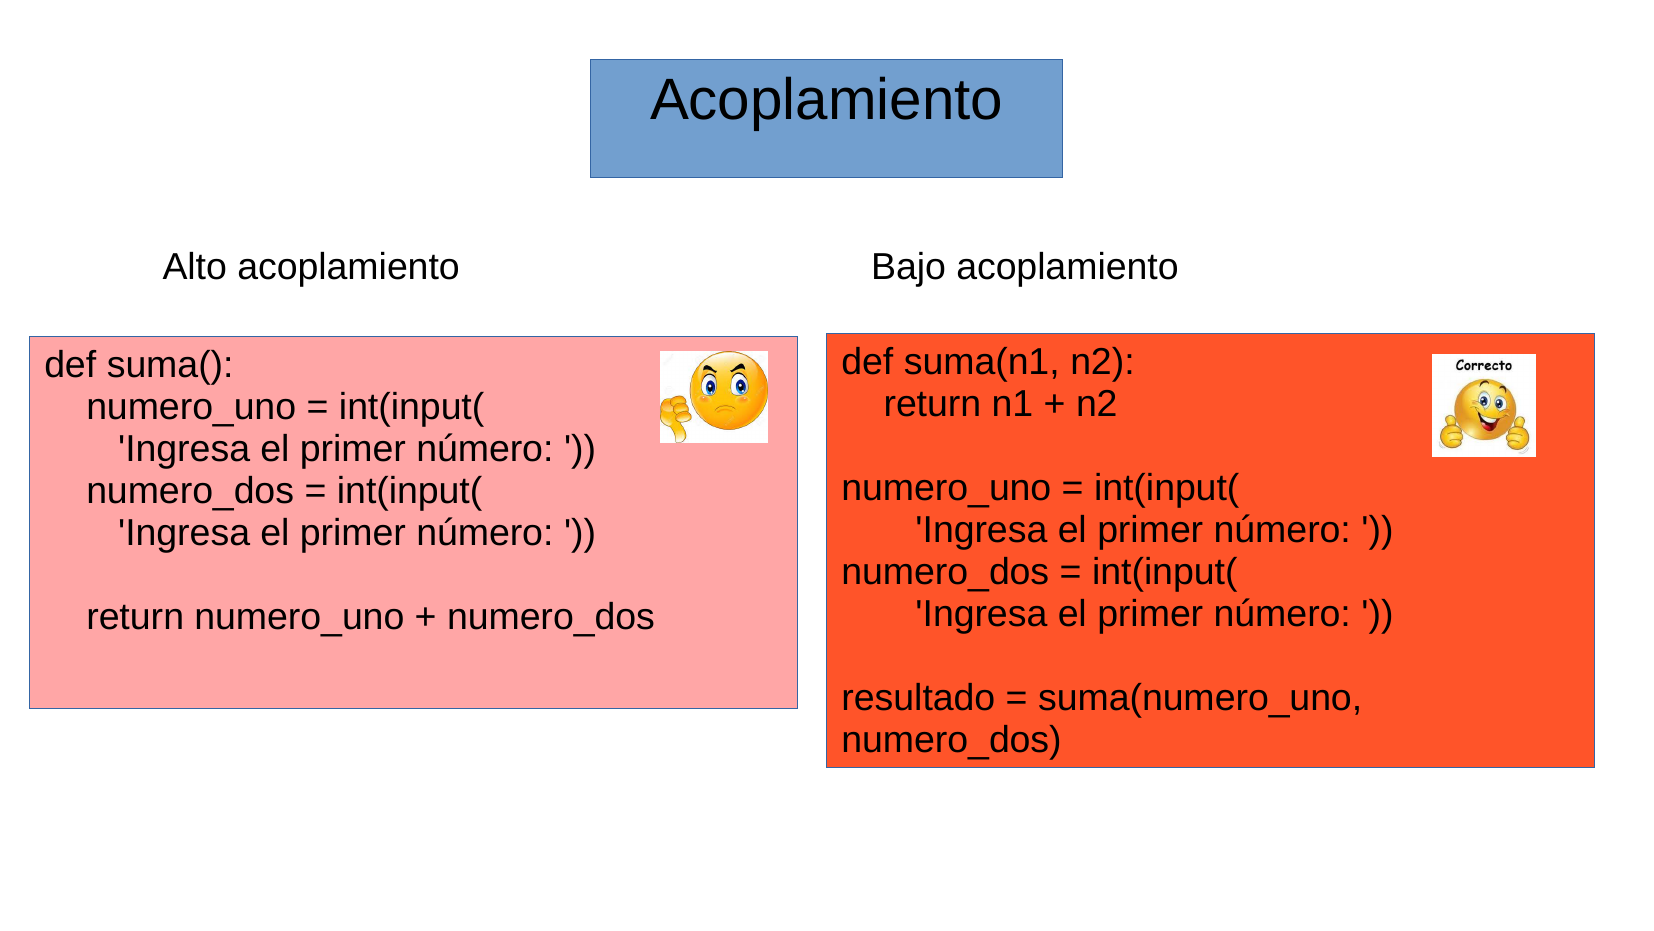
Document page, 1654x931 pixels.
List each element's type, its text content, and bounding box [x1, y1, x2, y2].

picture [660, 351, 768, 443]
text_box def suma(n1, n2): return n1 + n2 numero_uno = int(input( 'Ingresa el primer número: ')) numero_dos = int(input( 'Ingresa el primer número: ')) resultado = suma(numero_uno, numero_dos) [826, 333, 1595, 768]
text_box def suma(): numero_uno = int(input( 'Ingresa el primer número: ')) numero_dos = int(input( 'Ingresa el primer número: ')) return numero_uno + numero_dos [29, 336, 798, 709]
picture [1432, 354, 1536, 457]
text_box Acoplamiento [590, 59, 1063, 178]
text_box Bajo acoplamiento [856, 238, 1359, 296]
text_box Alto acoplamiento [147, 238, 650, 296]
